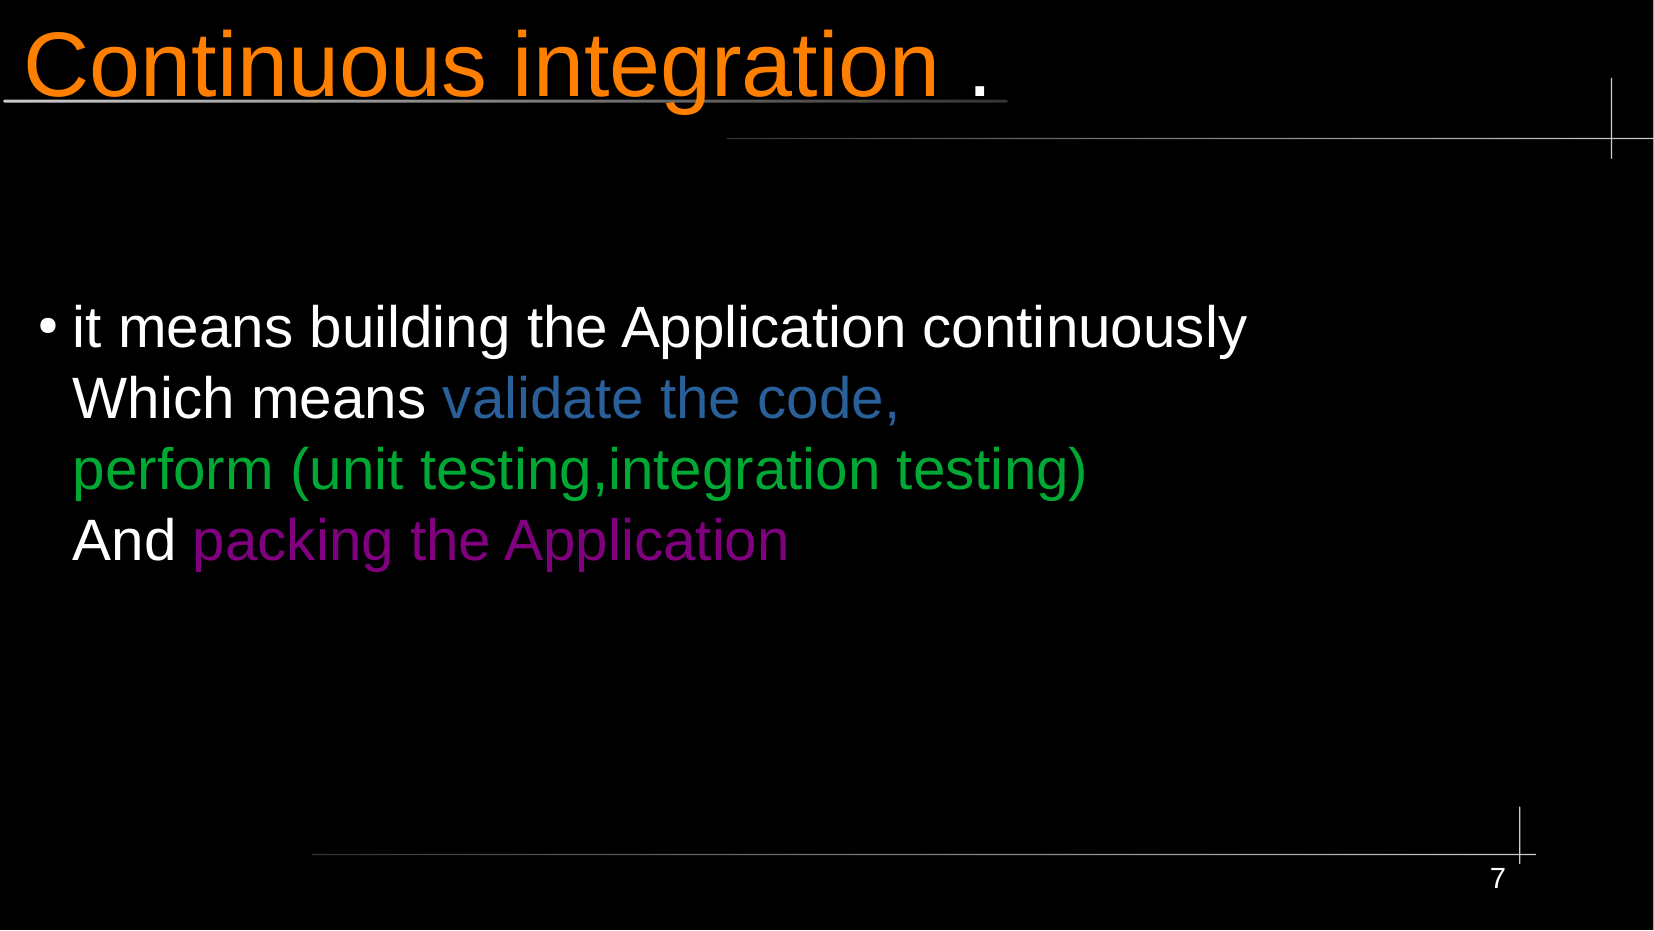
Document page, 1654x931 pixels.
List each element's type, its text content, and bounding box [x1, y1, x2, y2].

title Continuous integration . [23, 11, 1589, 119]
subtitle it means building the Application continuously Which means validate the code, perform (unit testing,integration testing) And packing the Application [37, 187, 1603, 681]
